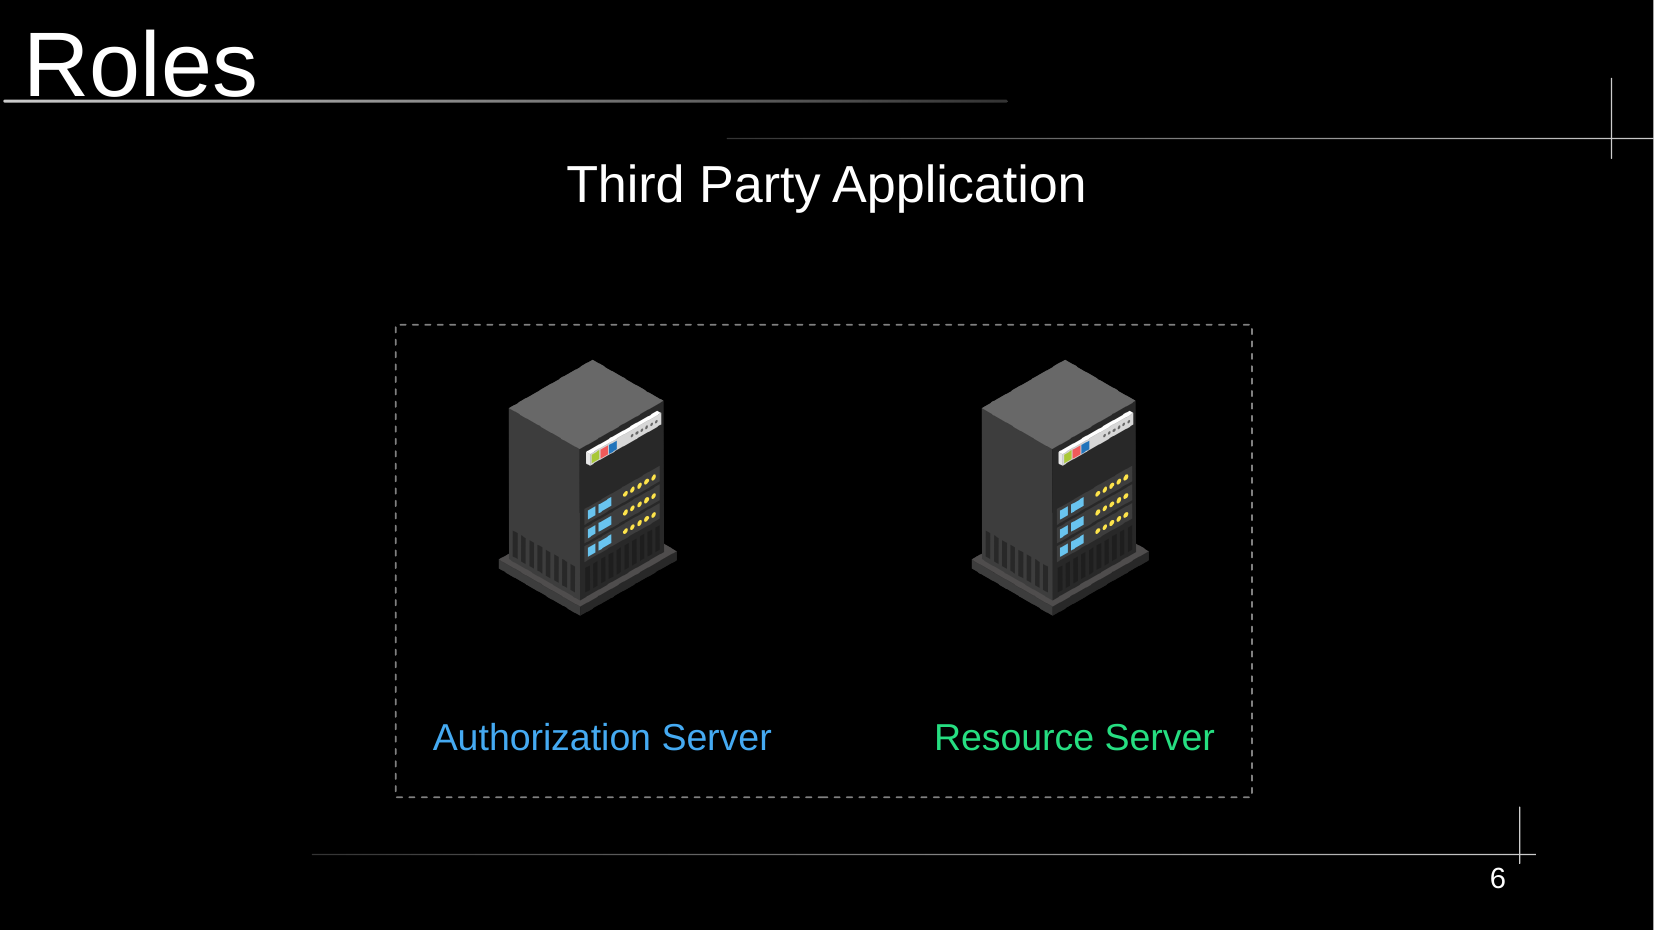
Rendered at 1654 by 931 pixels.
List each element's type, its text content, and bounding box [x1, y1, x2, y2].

title Roles [23, 11, 1589, 119]
text_box Authorization Server [418, 708, 787, 766]
picture [454, 354, 721, 621]
picture [927, 354, 1193, 621]
text_box Resource Server [919, 708, 1230, 766]
text_box Third Party Application [551, 147, 1102, 221]
